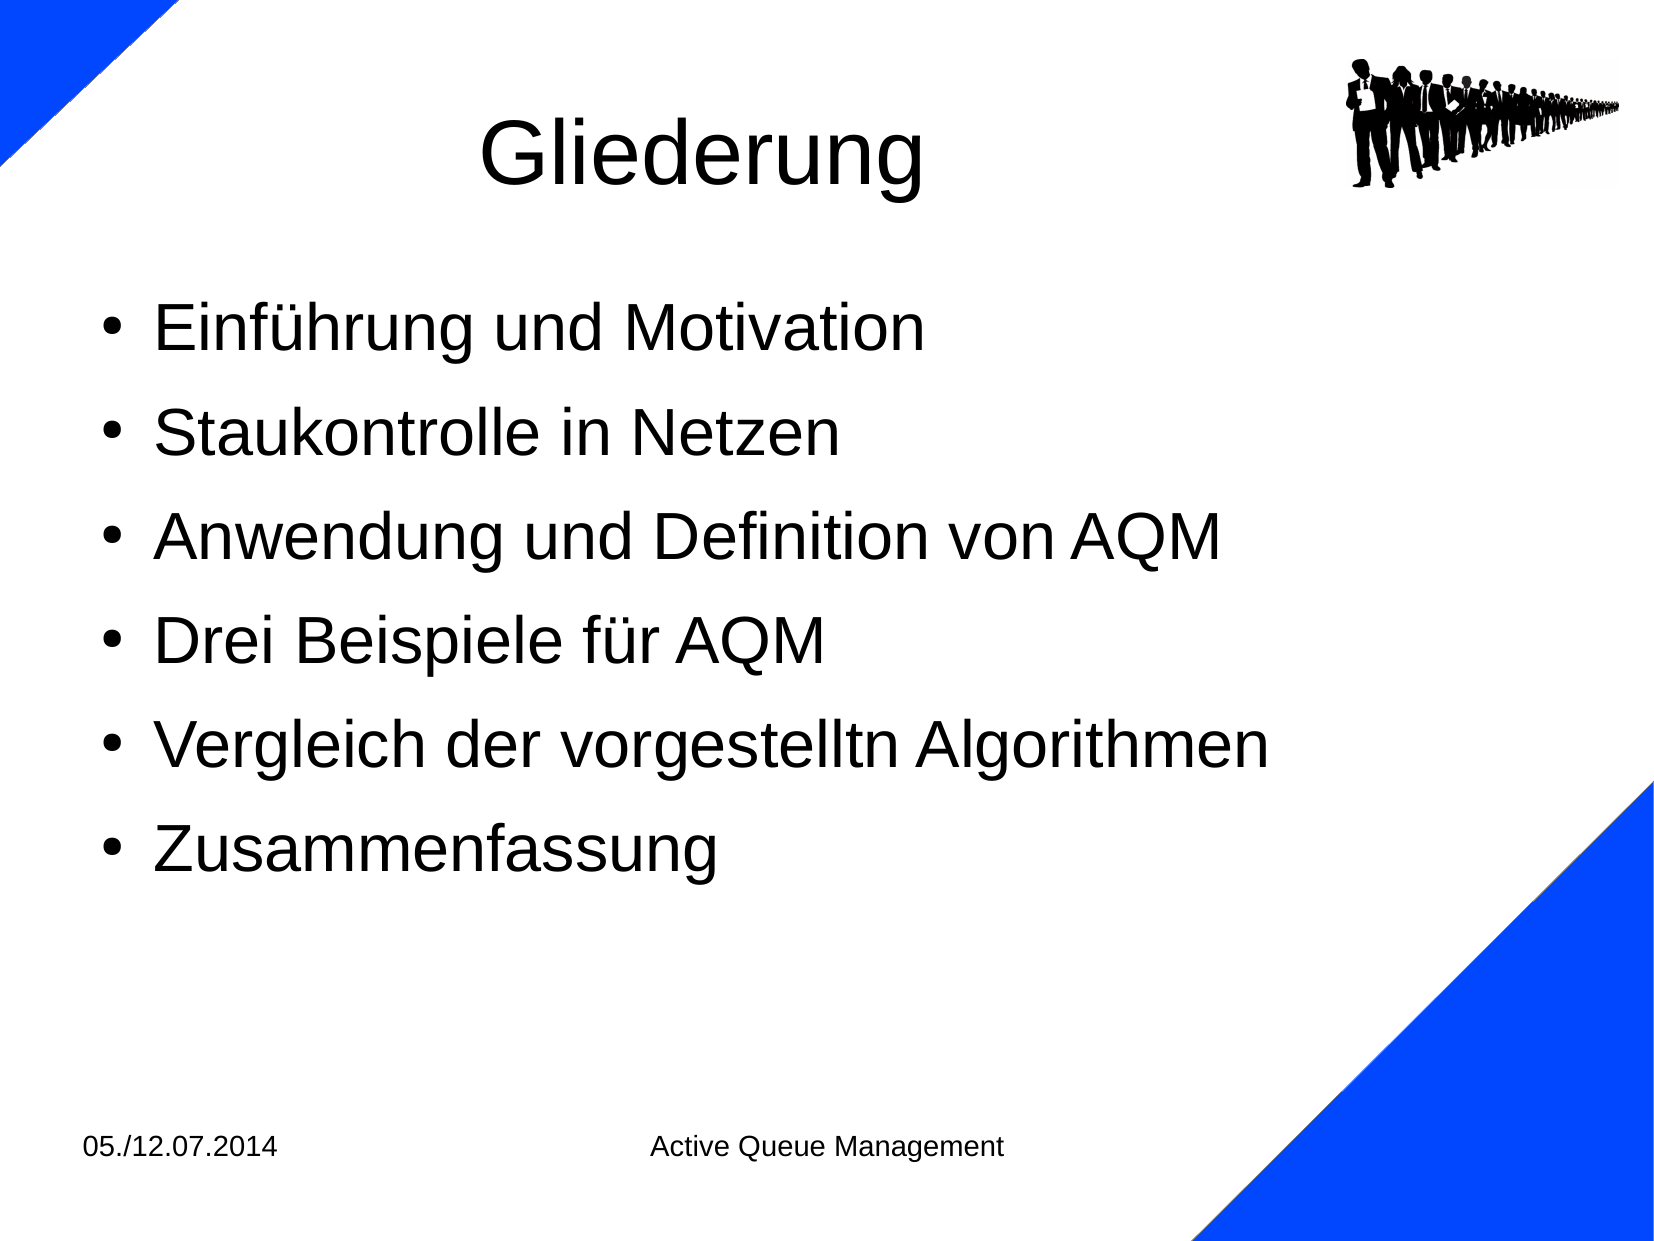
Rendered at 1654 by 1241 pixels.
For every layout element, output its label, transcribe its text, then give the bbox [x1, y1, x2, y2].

picture [1346, 59, 1619, 188]
list Einführung und Motivation Staukontrolle in Netzen Anwendung und Definition von AQM Drei Beispiele für AQM Vergleich der vorgestelltn Algorithmen Zusammenfassung [82, 290, 1571, 1010]
title Gliederung [82, 49, 1323, 257]
